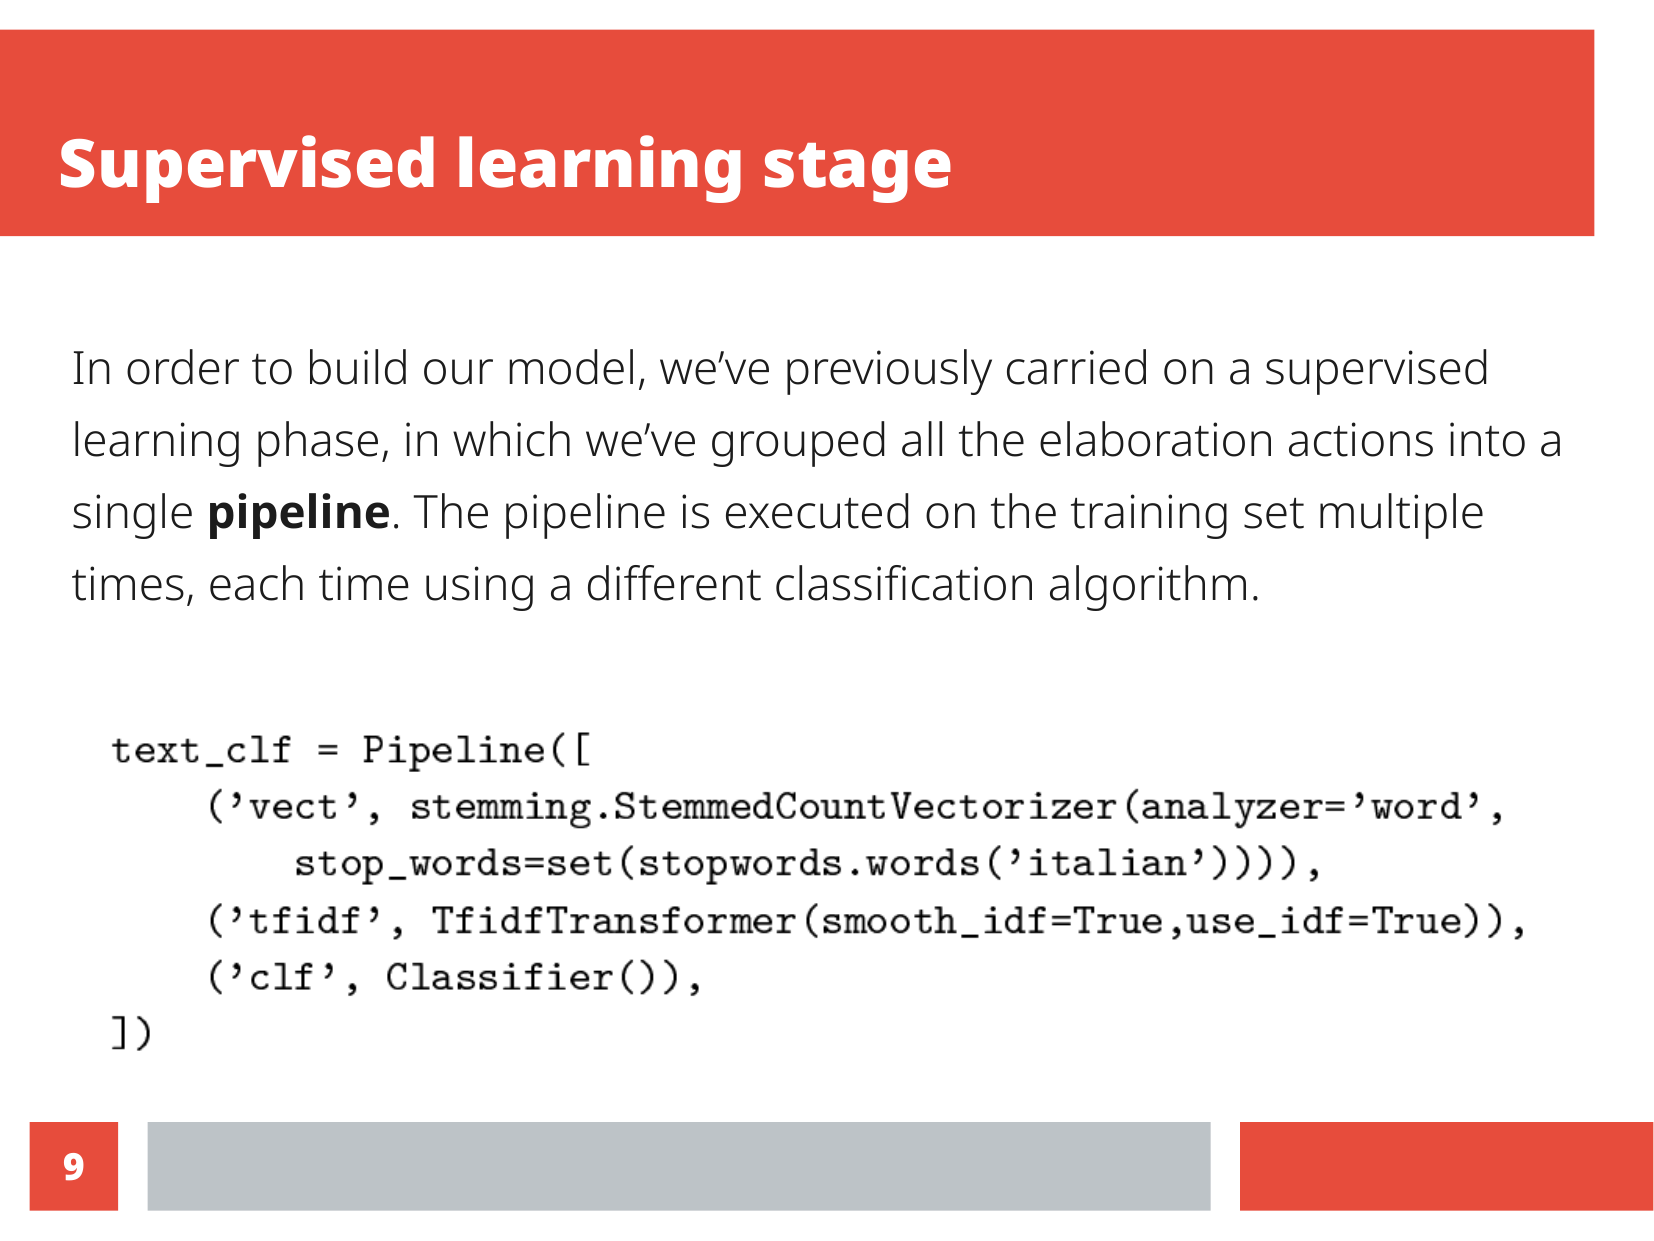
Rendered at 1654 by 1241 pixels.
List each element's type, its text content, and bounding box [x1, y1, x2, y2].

title Supervised learning stage [59, 59, 1595, 207]
text_box In order to build our model, we’ve previously carried on a supervised learning phase, in which we’ve grouped all the elaboration actions into a single pipeline. The pipeline is executed on the training set multiple times, each time using a different classification algorithm. [71, 326, 1578, 929]
picture [78, 714, 1548, 1076]
